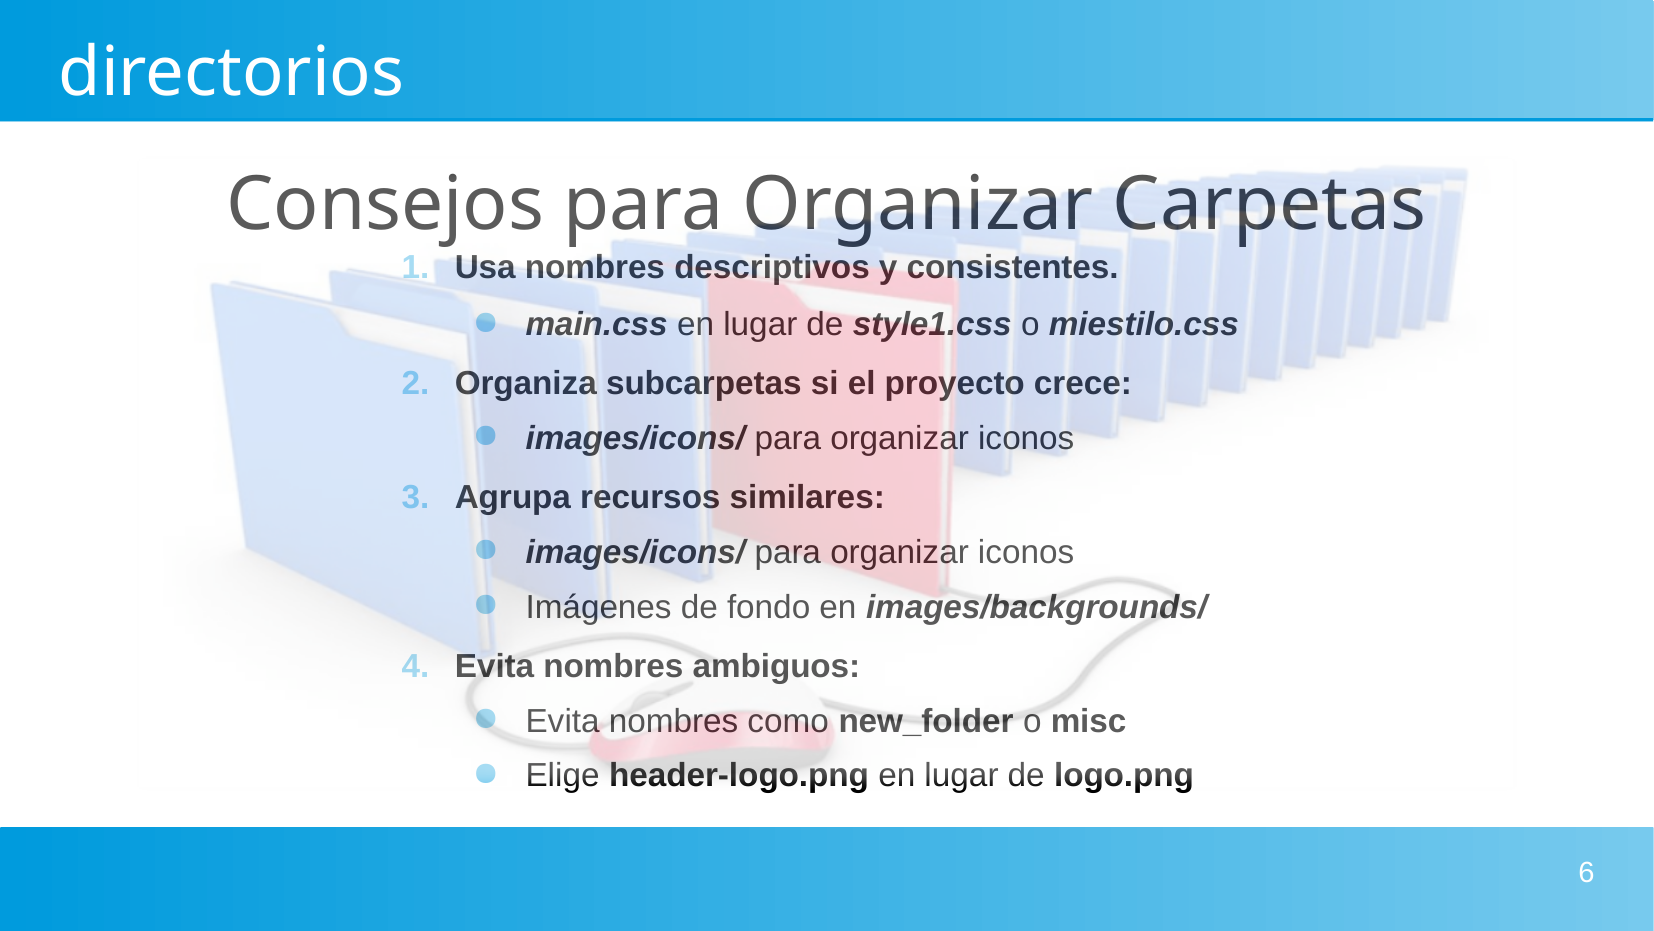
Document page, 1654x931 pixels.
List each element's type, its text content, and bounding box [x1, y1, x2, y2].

picture [137, 157, 1517, 811]
text_box Consejos para Organizar Carpetas [59, 141, 1595, 201]
title directorios [59, 29, 1595, 108]
